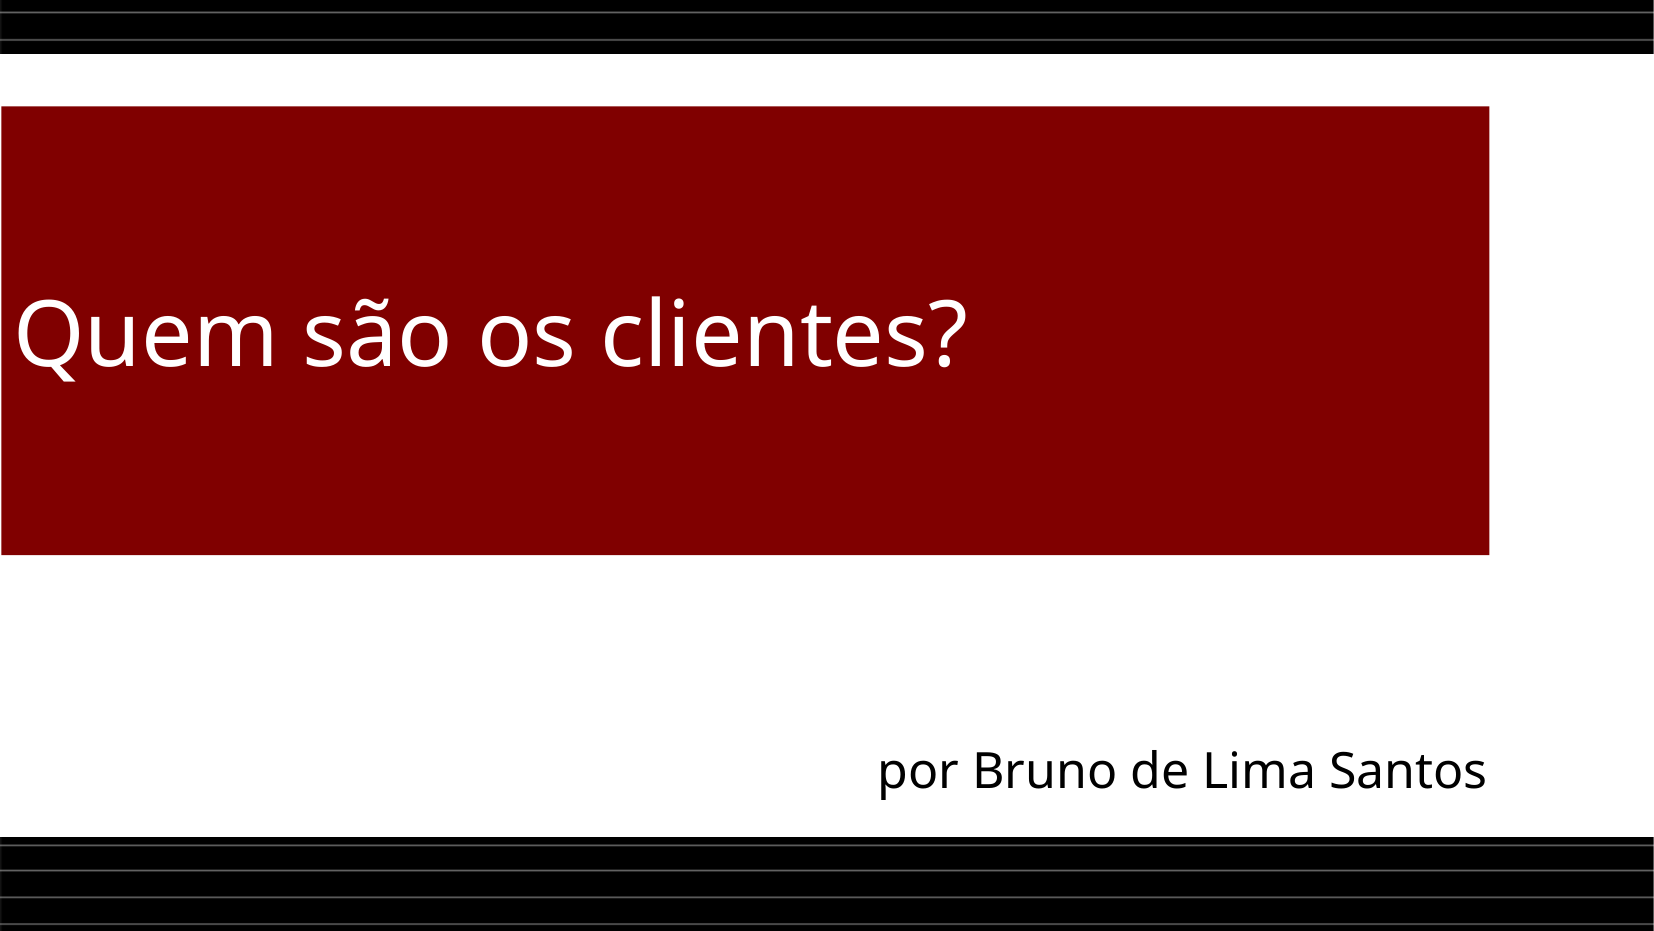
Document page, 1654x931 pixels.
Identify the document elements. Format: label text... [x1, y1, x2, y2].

title Quem são os clientes? [1, 106, 1490, 556]
picture [0, 837, 1654, 931]
subtitle por Bruno de Lima Santos [625, 590, 1489, 804]
picture [0, 0, 1654, 54]
